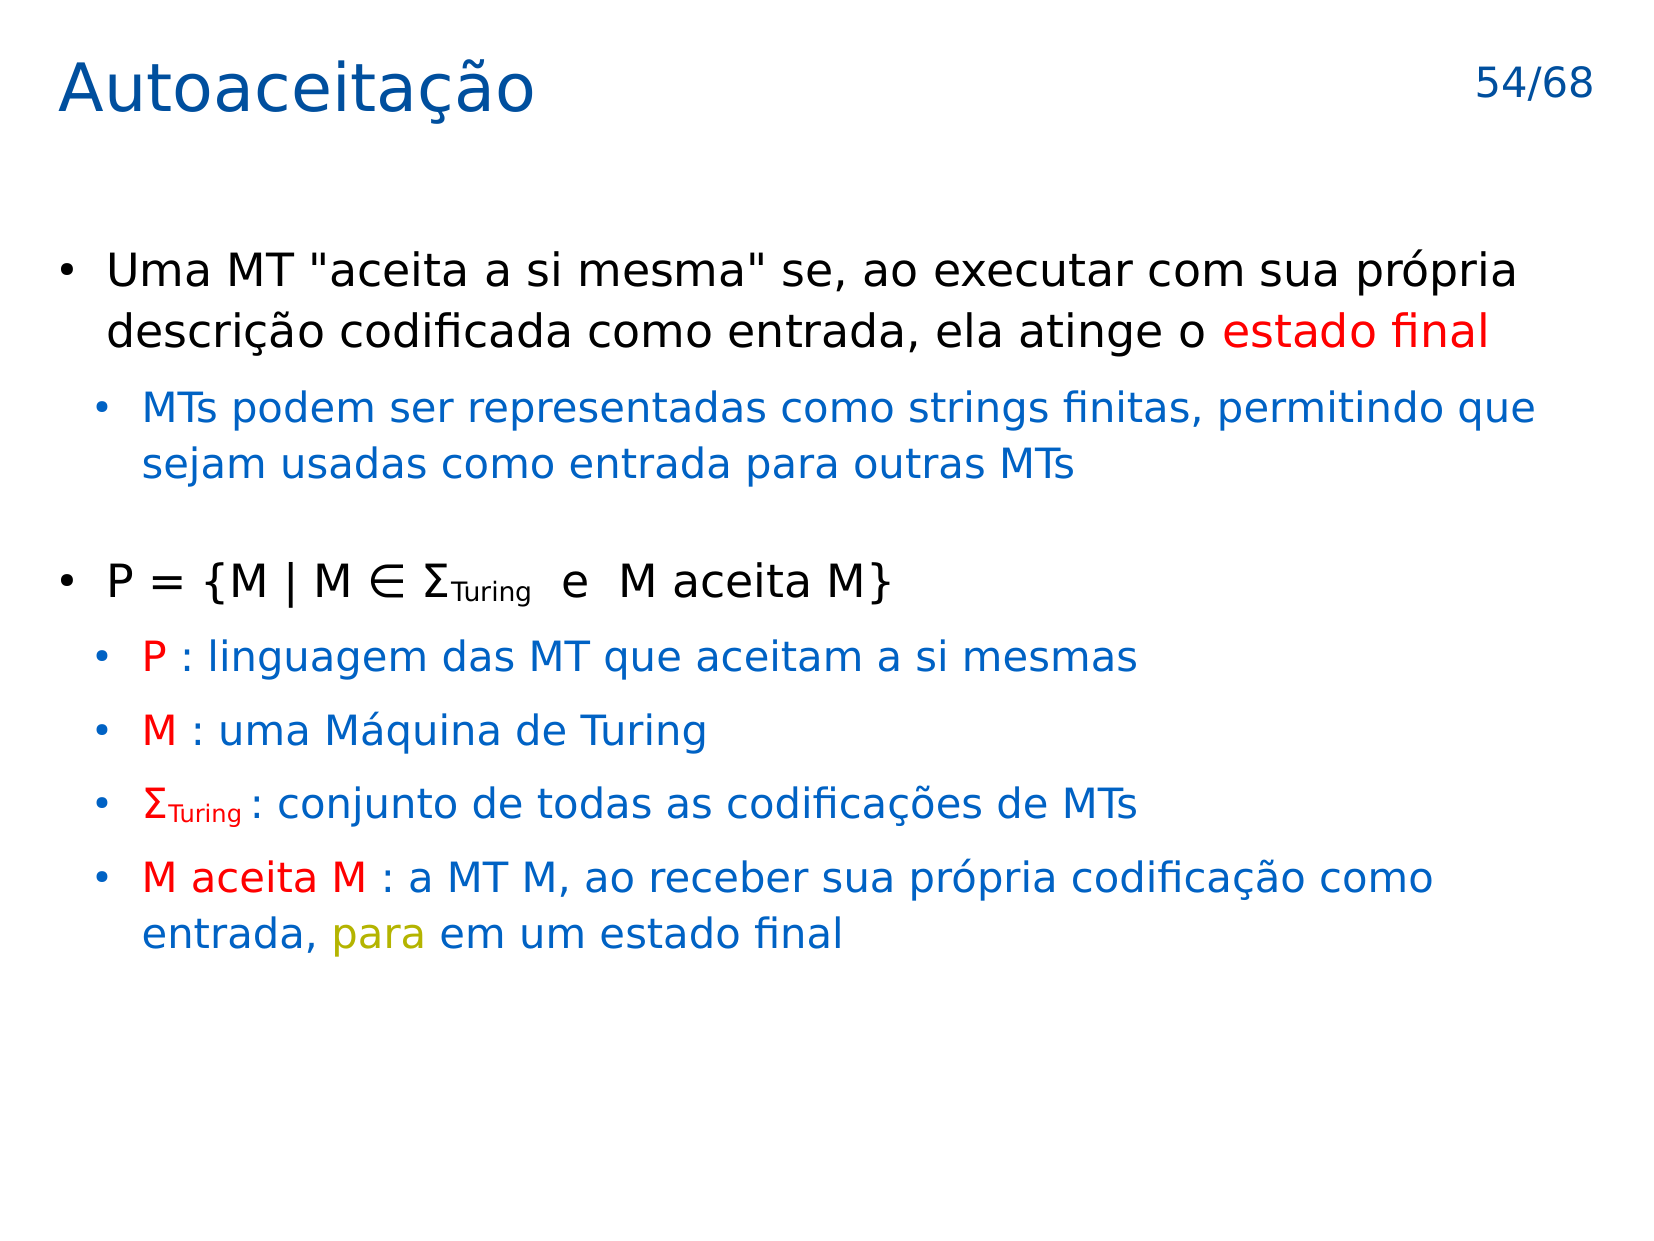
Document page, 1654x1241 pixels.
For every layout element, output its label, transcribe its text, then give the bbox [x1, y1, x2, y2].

list Uma MT "aceita a si mesma" se, ao executar com sua própria descrição codificada como entrada, ela atinge o estado final MTs podem ser representadas como strings finitas, permitindo que sejam usadas como entrada para outras MTs P = {M | M ∈ ΣTuring e M aceita M} P : linguagem das MT que aceitam a si mesmas M : uma Máquina de Turing ΣTuring : conjunto de todas as codificações de MTs M aceita M : a MT M, ao receber sua própria codificação como entrada, para em um estado final [59, 236, 1595, 1211]
title Autoaceitação [59, 29, 1625, 148]
